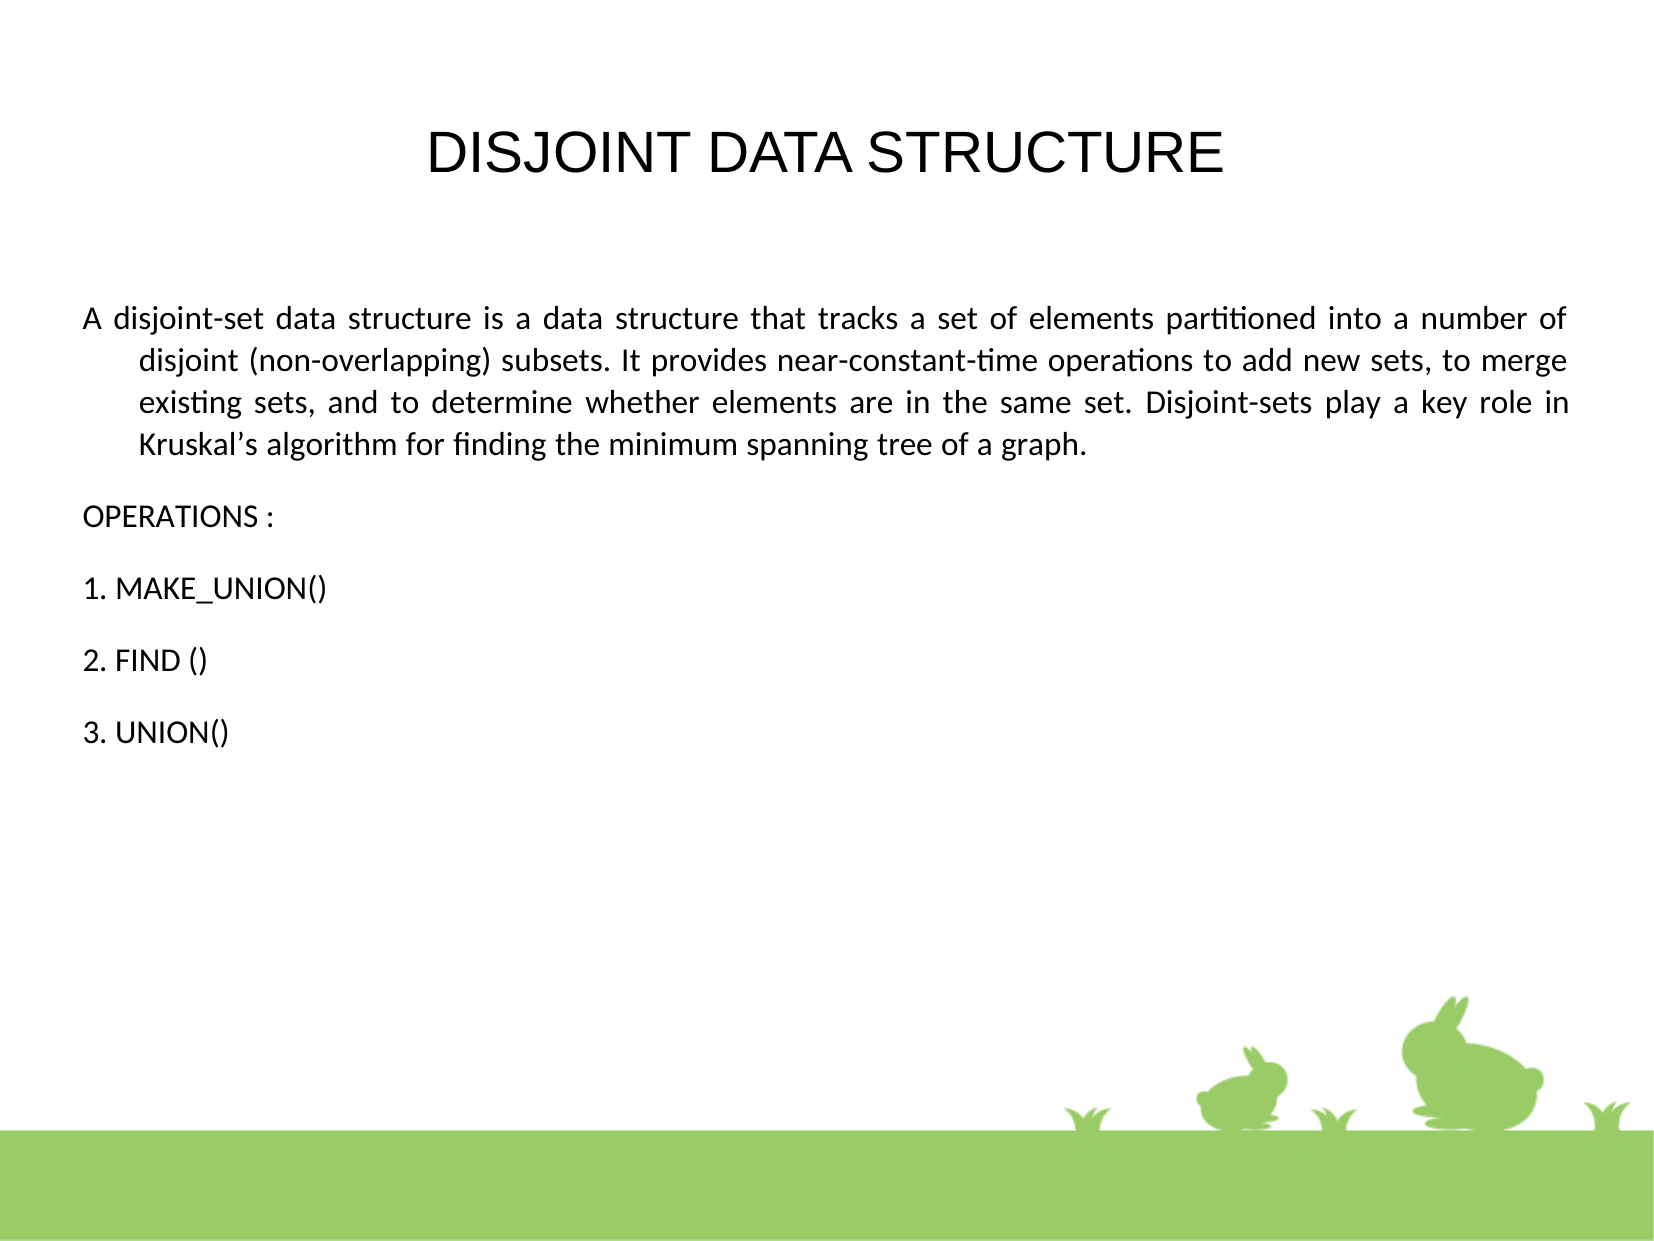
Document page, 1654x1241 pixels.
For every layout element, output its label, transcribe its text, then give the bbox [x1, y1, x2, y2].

title DISJOINT DATA STRUCTURE [82, 49, 1570, 256]
list A disjoint-set data structure is a data structure that tracks a set of elements partitioned into a number of disjoint (non-overlapping) subsets. It provides near-constant-time operations to add new sets, to merge existing sets, and to determine whether elements are in the same set. Disjoint-sets play a key role in Kruskal’s algorithm for finding the minimum spanning tree of a graph. OPERATIONS : 1. MAKE_UNION() 2. FIND () 3. UNION() [82, 290, 1570, 1009]
picture [0, 0, 1654, 1241]
